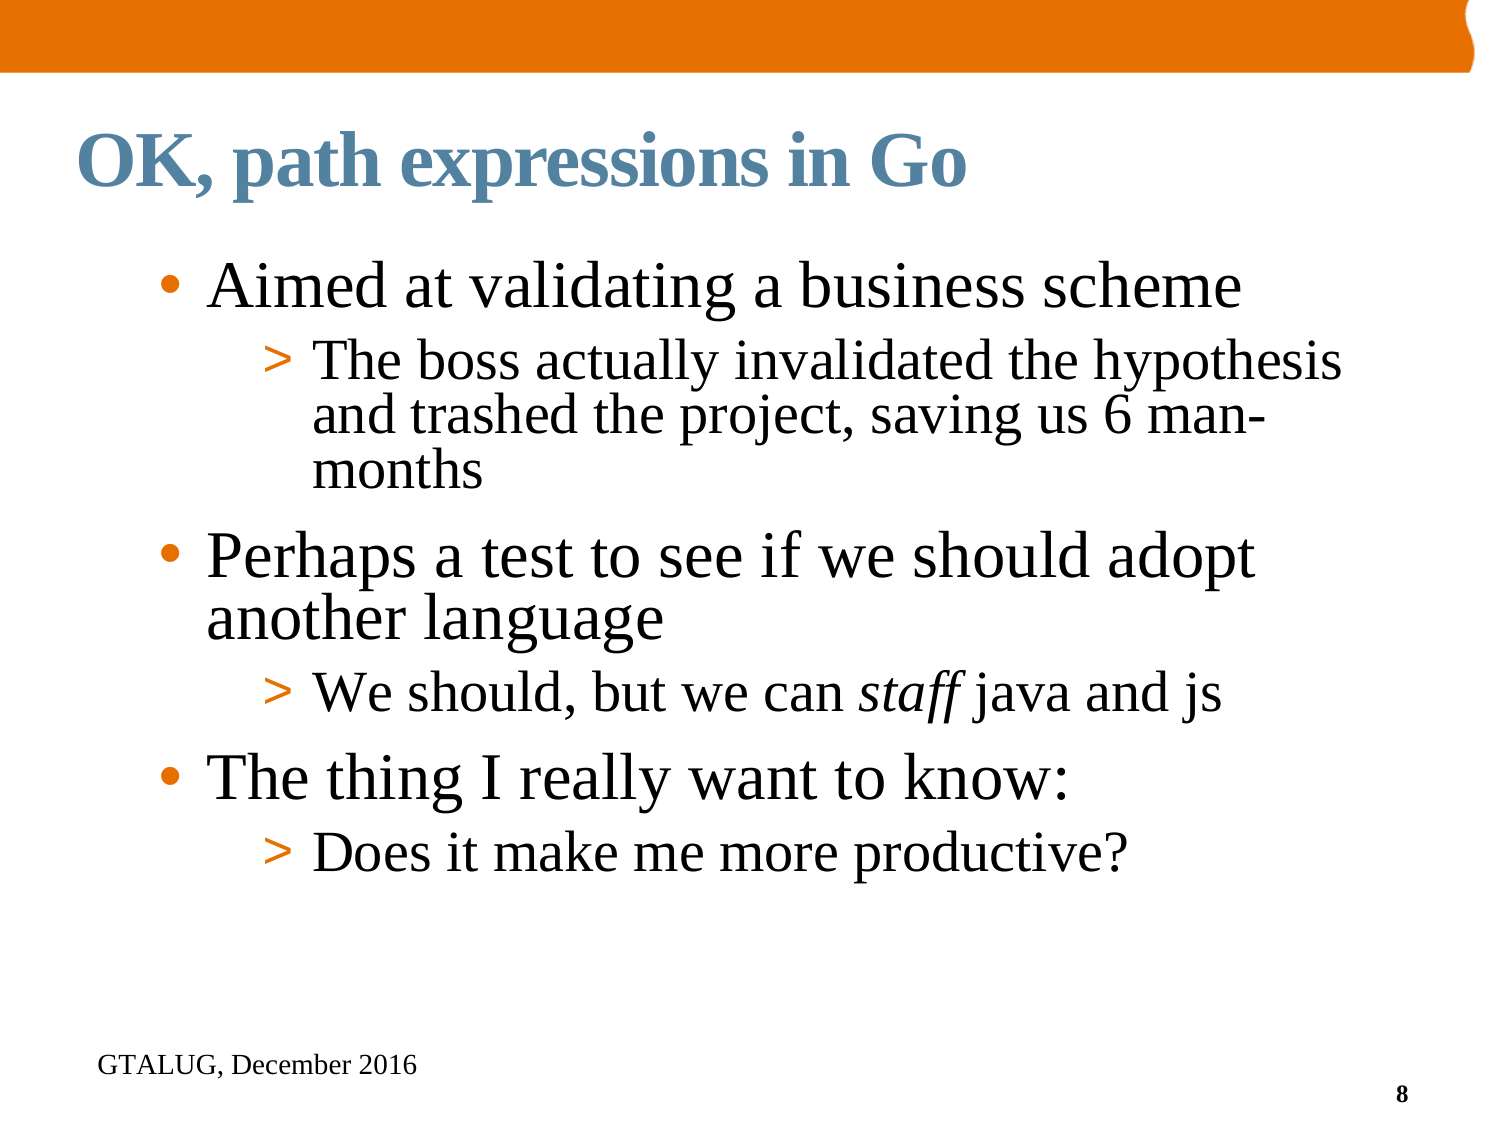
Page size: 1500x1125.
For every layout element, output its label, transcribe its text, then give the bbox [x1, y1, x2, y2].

title OK, path expressions in Go [75, 122, 1438, 228]
list Aimed at validating a business scheme The boss actually invalidated the hypothesis and trashed the project, saving us 6 man-months Perhaps a test to see if we should adopt another language We should, but we can staff java and js The thing I really want to know: Does it make me more productive? [64, 257, 1402, 1017]
picture [0, 0, 1500, 75]
